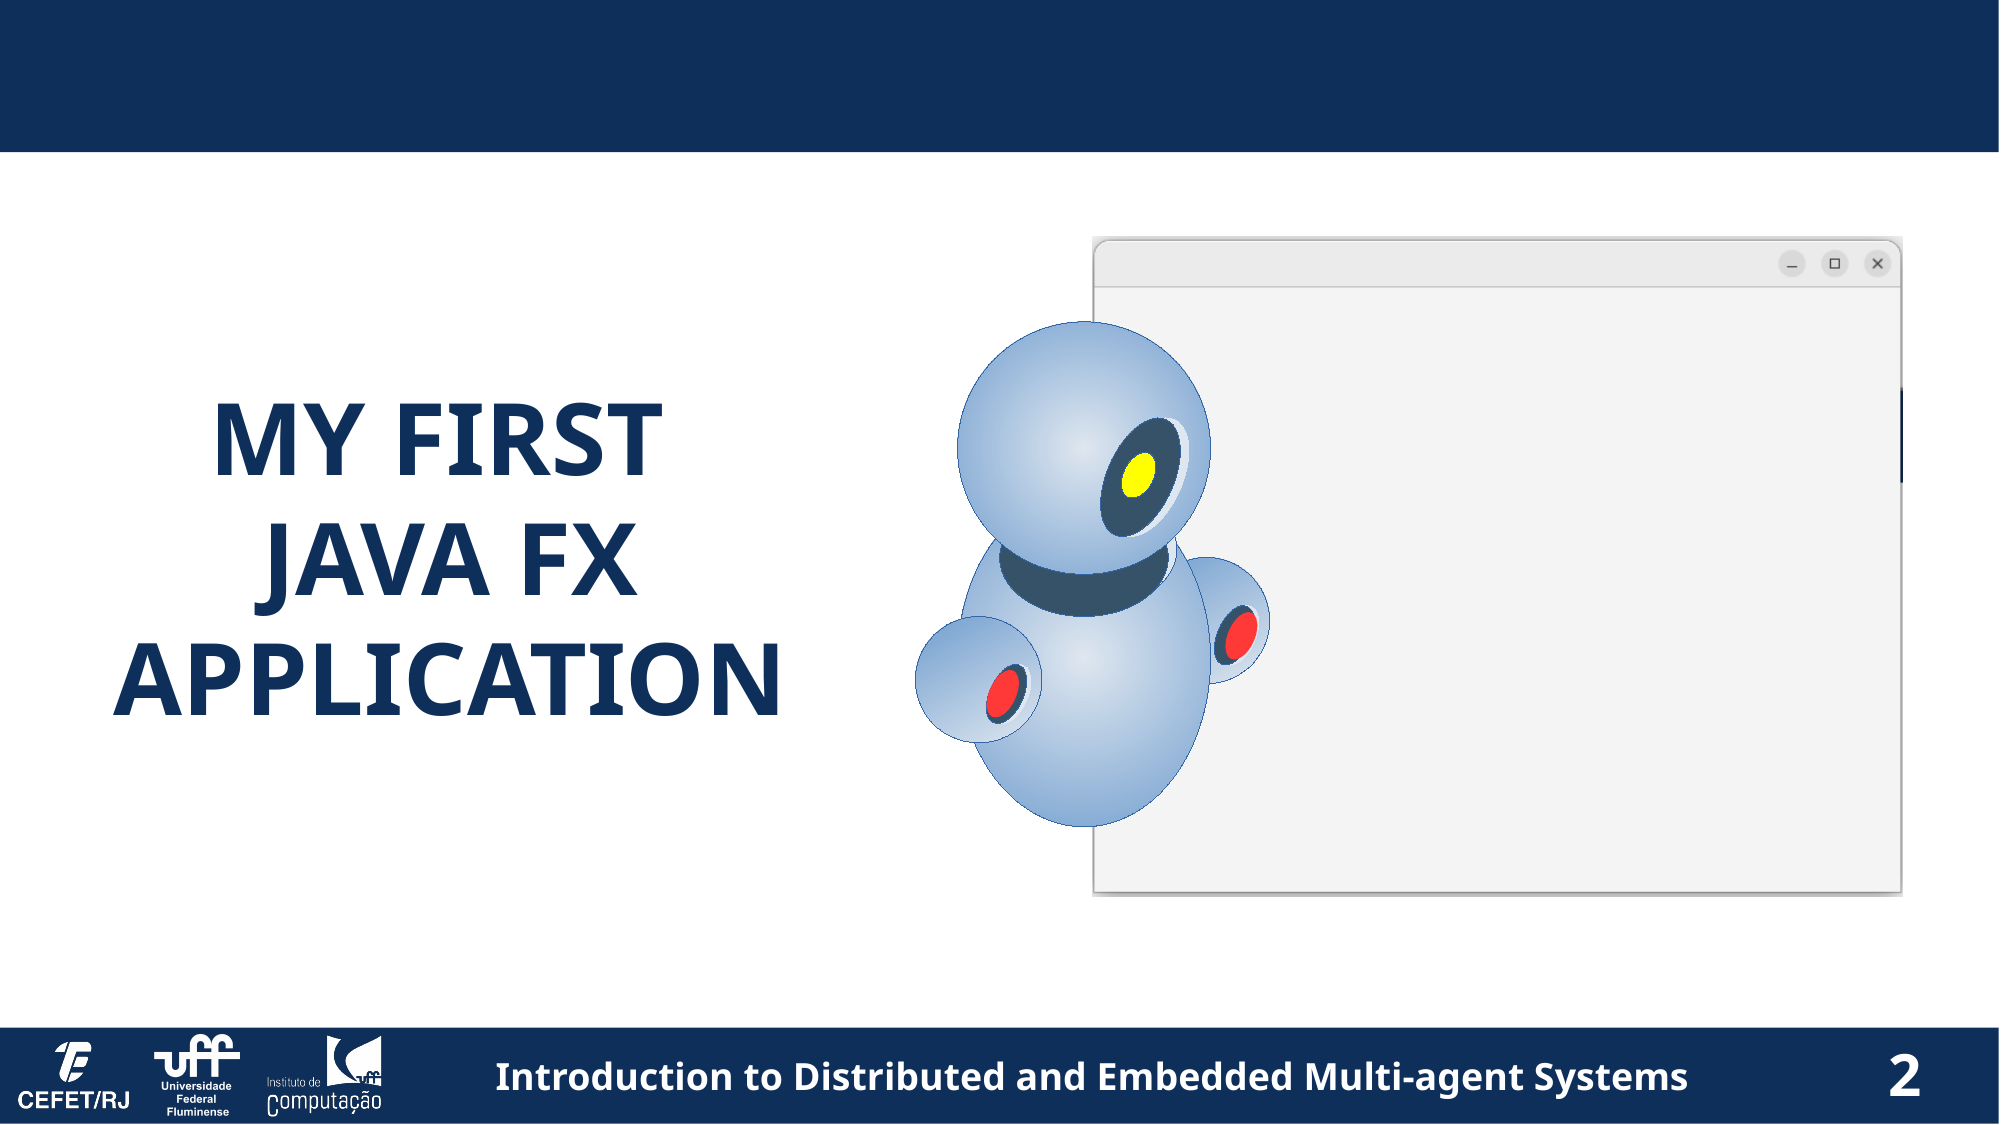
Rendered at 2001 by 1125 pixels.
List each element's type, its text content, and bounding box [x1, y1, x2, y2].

picture [265, 1033, 383, 1117]
picture [153, 1033, 241, 1121]
text_box [915, 321, 1270, 827]
text_box MY FIRST JAVA FX APPLICATION [55, 368, 845, 743]
picture [1092, 236, 1903, 897]
picture [18, 1021, 129, 1125]
